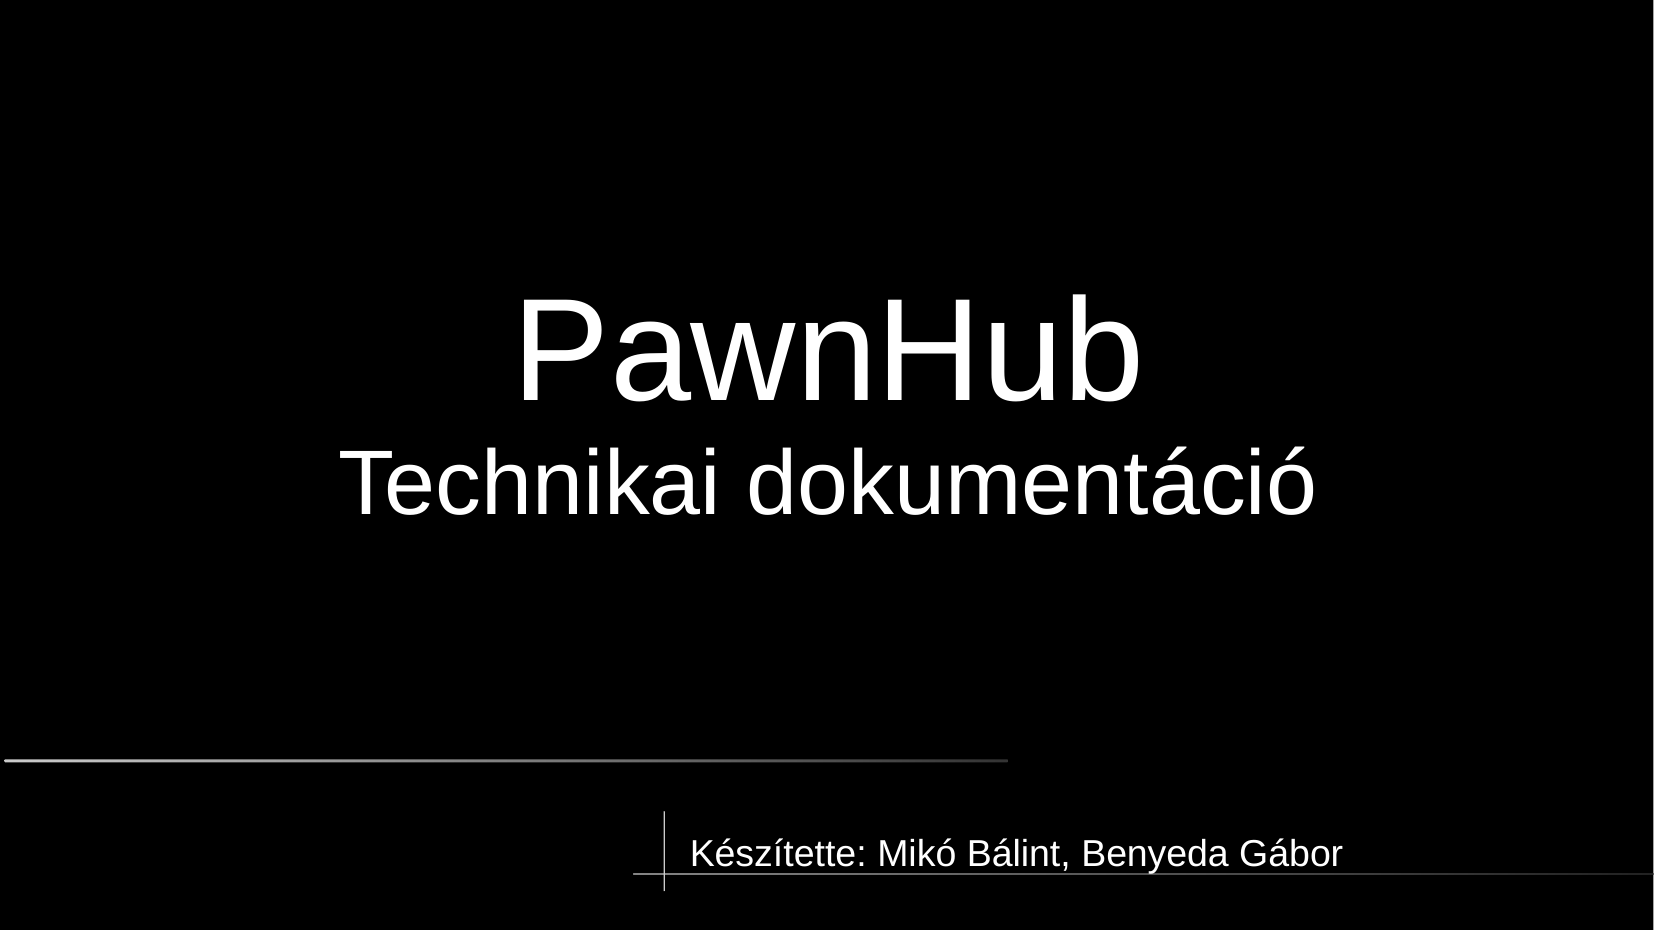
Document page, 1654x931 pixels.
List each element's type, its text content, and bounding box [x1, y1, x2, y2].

title PawnHub Technikai dokumentáció [90, 268, 1568, 534]
text_box Készítette: Mikó Bálint, Benyeda Gábor [675, 825, 1426, 924]
